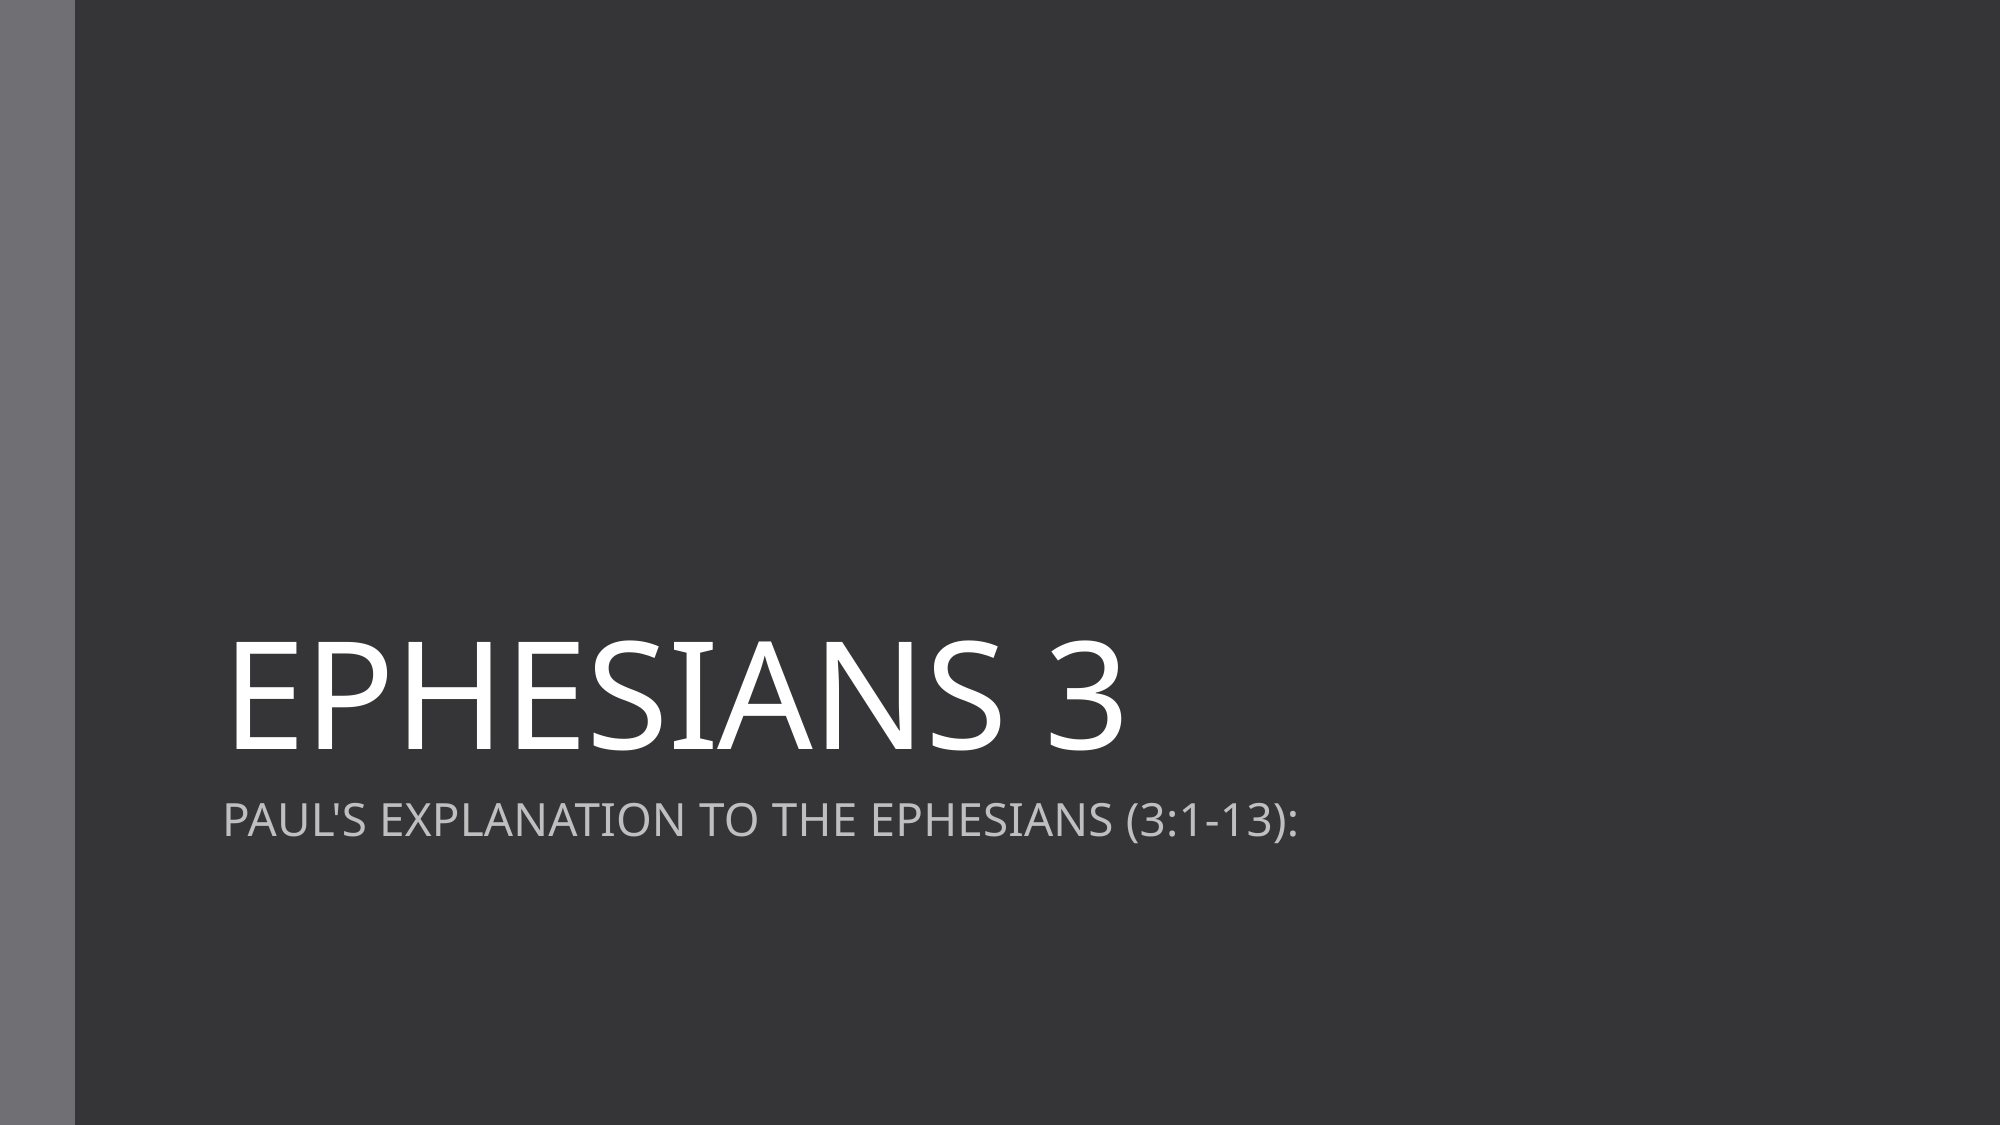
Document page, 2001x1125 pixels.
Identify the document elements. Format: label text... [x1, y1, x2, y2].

title EPHESIANS 3 [206, 124, 1752, 787]
subtitle PAUL'S EXPLANATION TO THE EPHESIANS (3:1-13): [206, 787, 1752, 1066]
